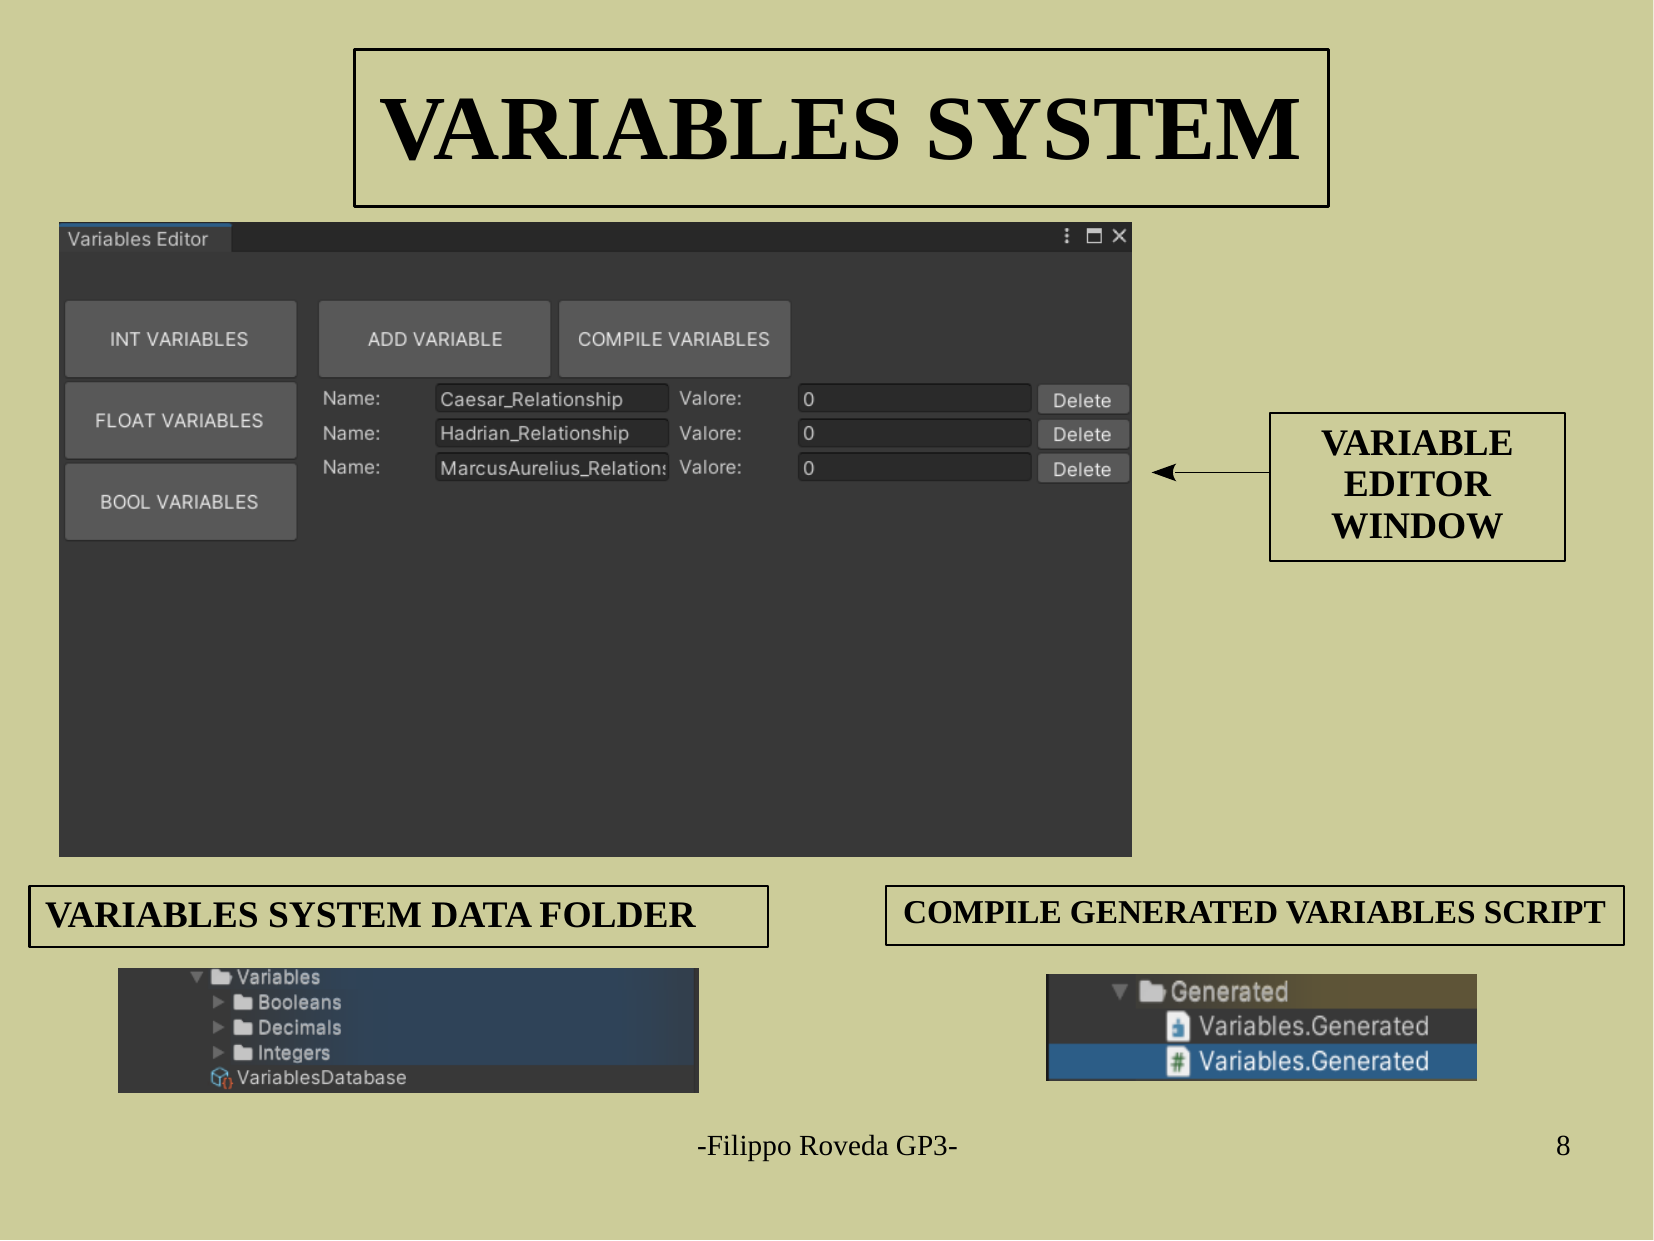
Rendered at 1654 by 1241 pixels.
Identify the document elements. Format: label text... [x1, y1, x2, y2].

title VARIABLES SYSTEM [354, 49, 1329, 207]
picture [1046, 974, 1477, 1081]
text_box COMPILE GENERATED VARIABLES SCRIPT [885, 885, 1625, 945]
picture [118, 968, 699, 1093]
picture [59, 222, 1132, 857]
text_box VARIABLE EDITOR WINDOW [1269, 413, 1565, 562]
text_box VARIABLES SYSTEM DATA FOLDER [29, 885, 768, 947]
